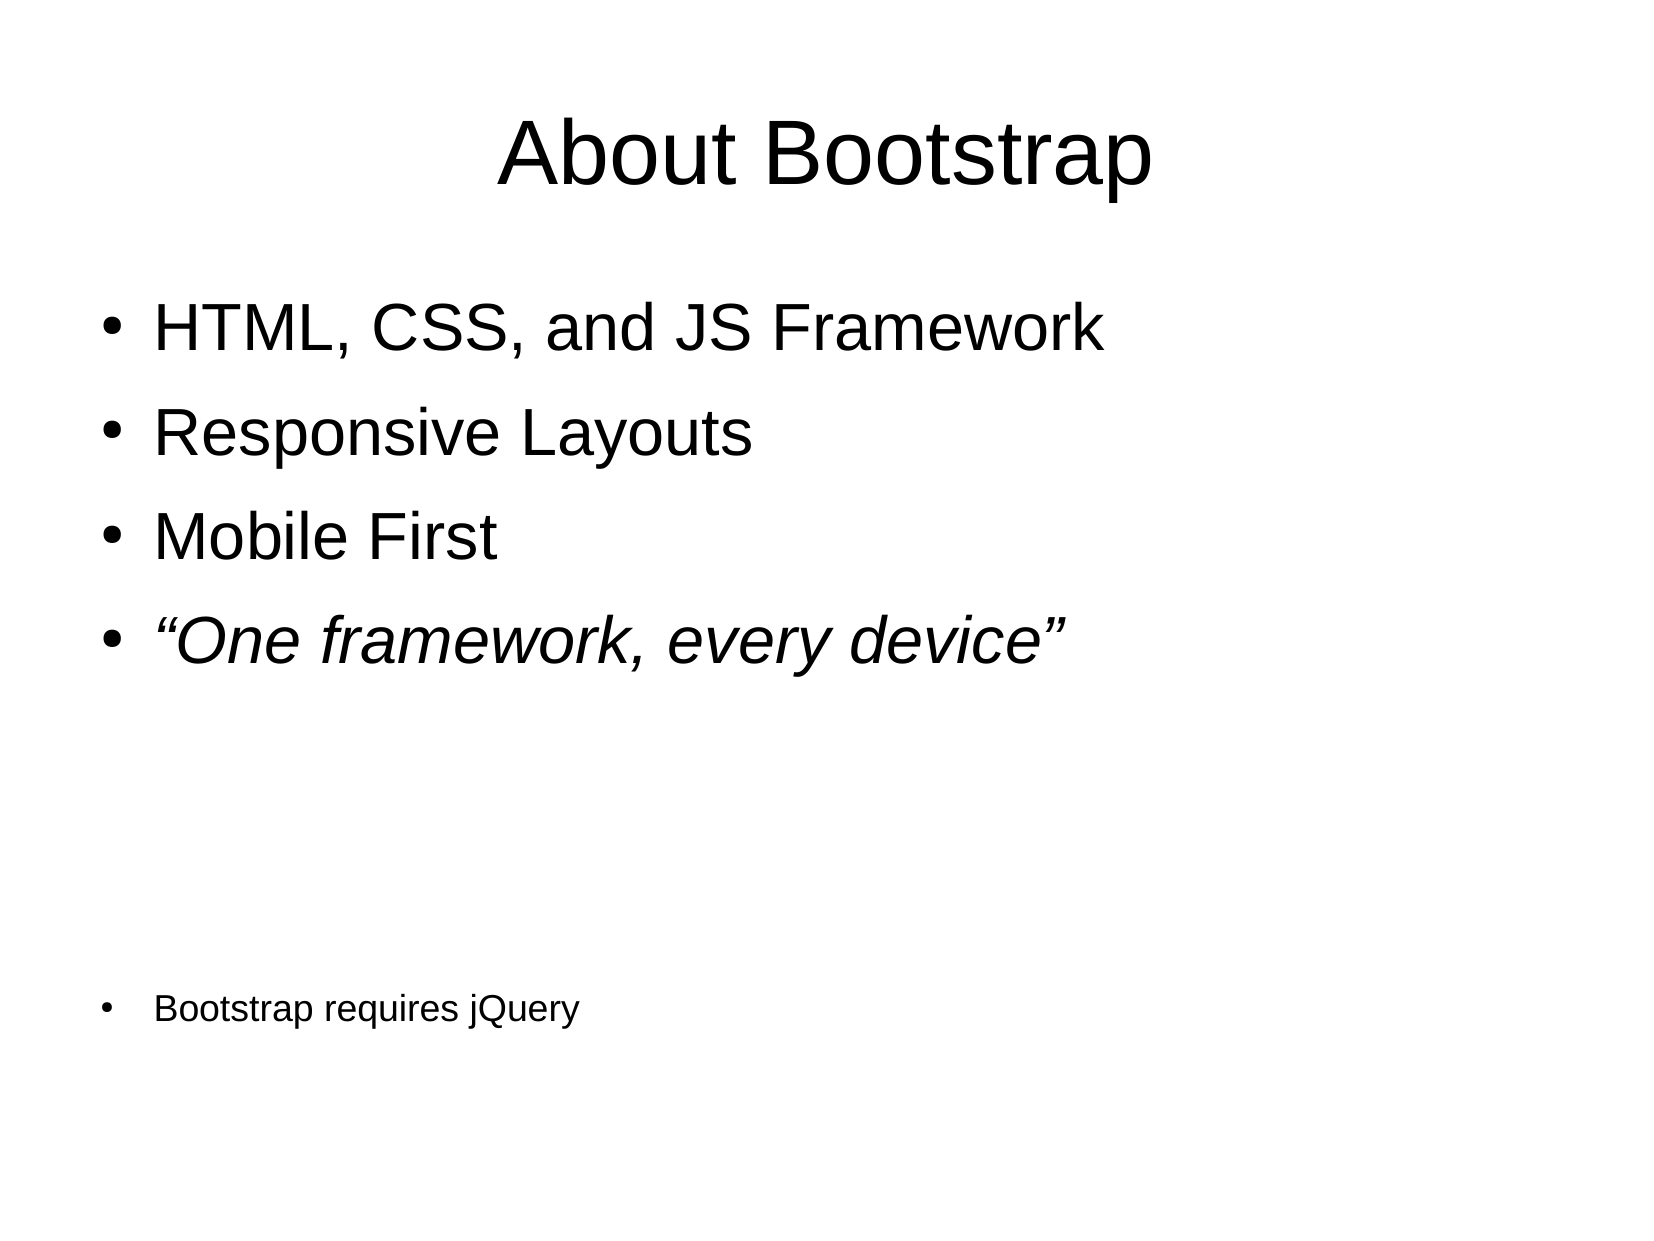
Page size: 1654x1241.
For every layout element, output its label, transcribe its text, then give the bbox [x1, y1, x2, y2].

list HTML, CSS, and JS Framework Responsive Layouts Mobile First “One framework, every device” Bootstrap requires jQuery [82, 290, 1571, 1094]
title About Bootstrap [82, 56, 1571, 250]
